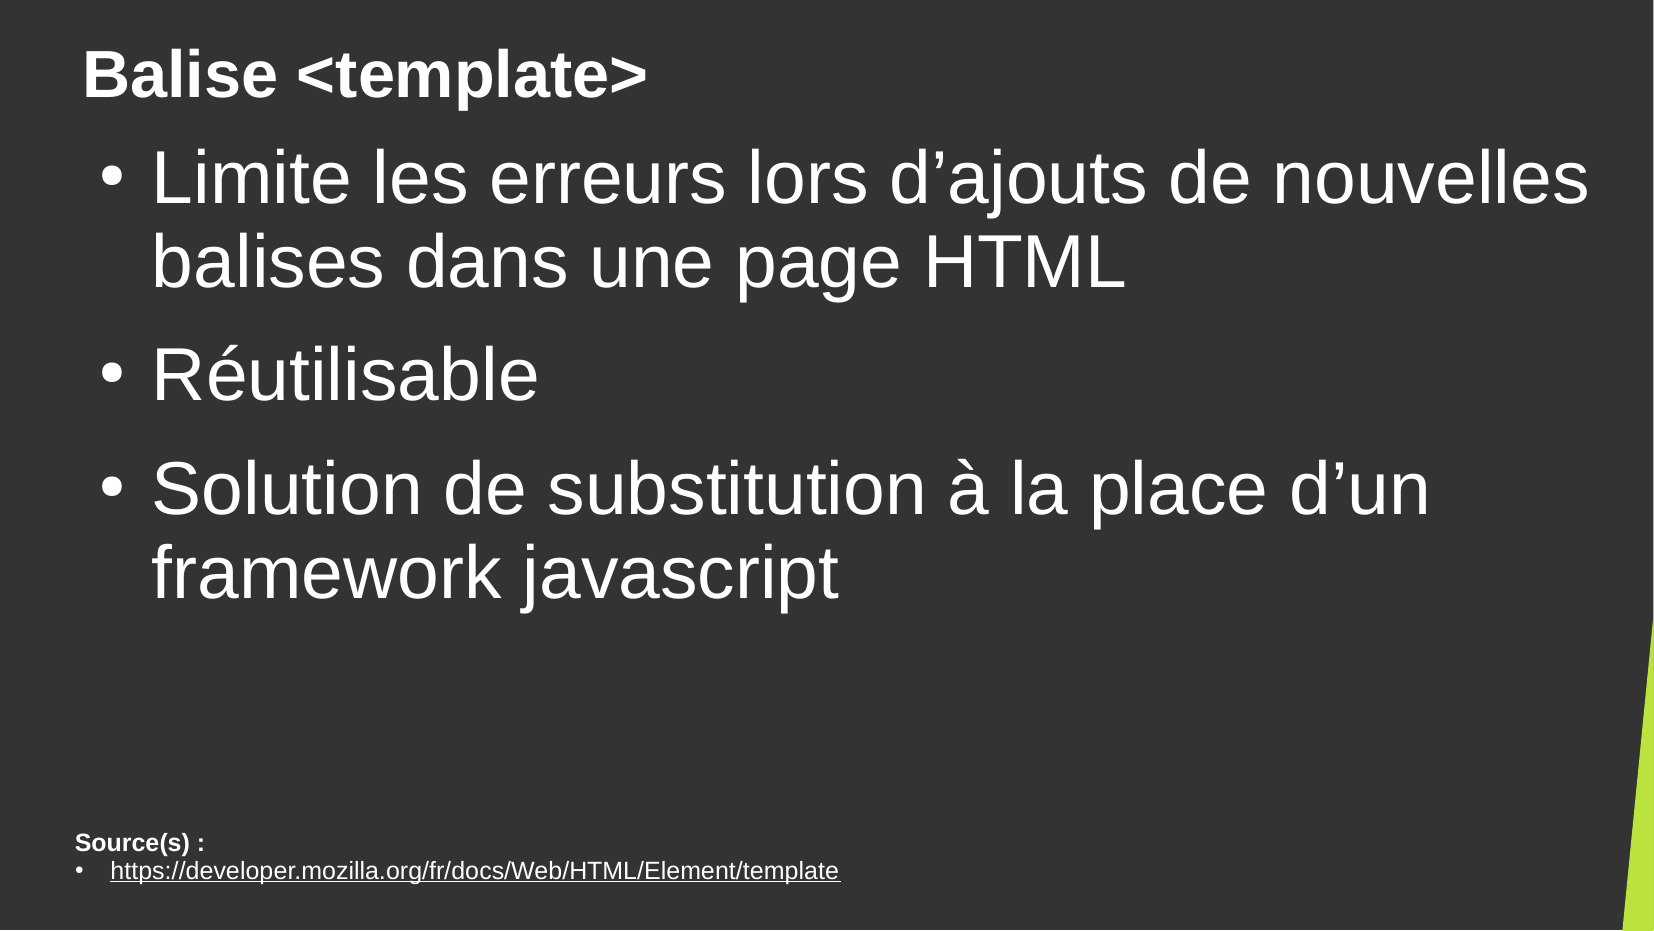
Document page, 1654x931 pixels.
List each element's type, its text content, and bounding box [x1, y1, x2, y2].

text_box [1622, 609, 1654, 931]
list Limite les erreurs lors d’ajouts de nouvelles balises dans une page HTML Réutilisable Solution de substitution à la place d’un framework javascript [80, 135, 1619, 721]
title Balise <template> [82, 37, 1571, 112]
text_box Source(s) : https://developer.mozilla.org/fr/docs/Web/HTML/Element/template [60, 821, 1546, 931]
